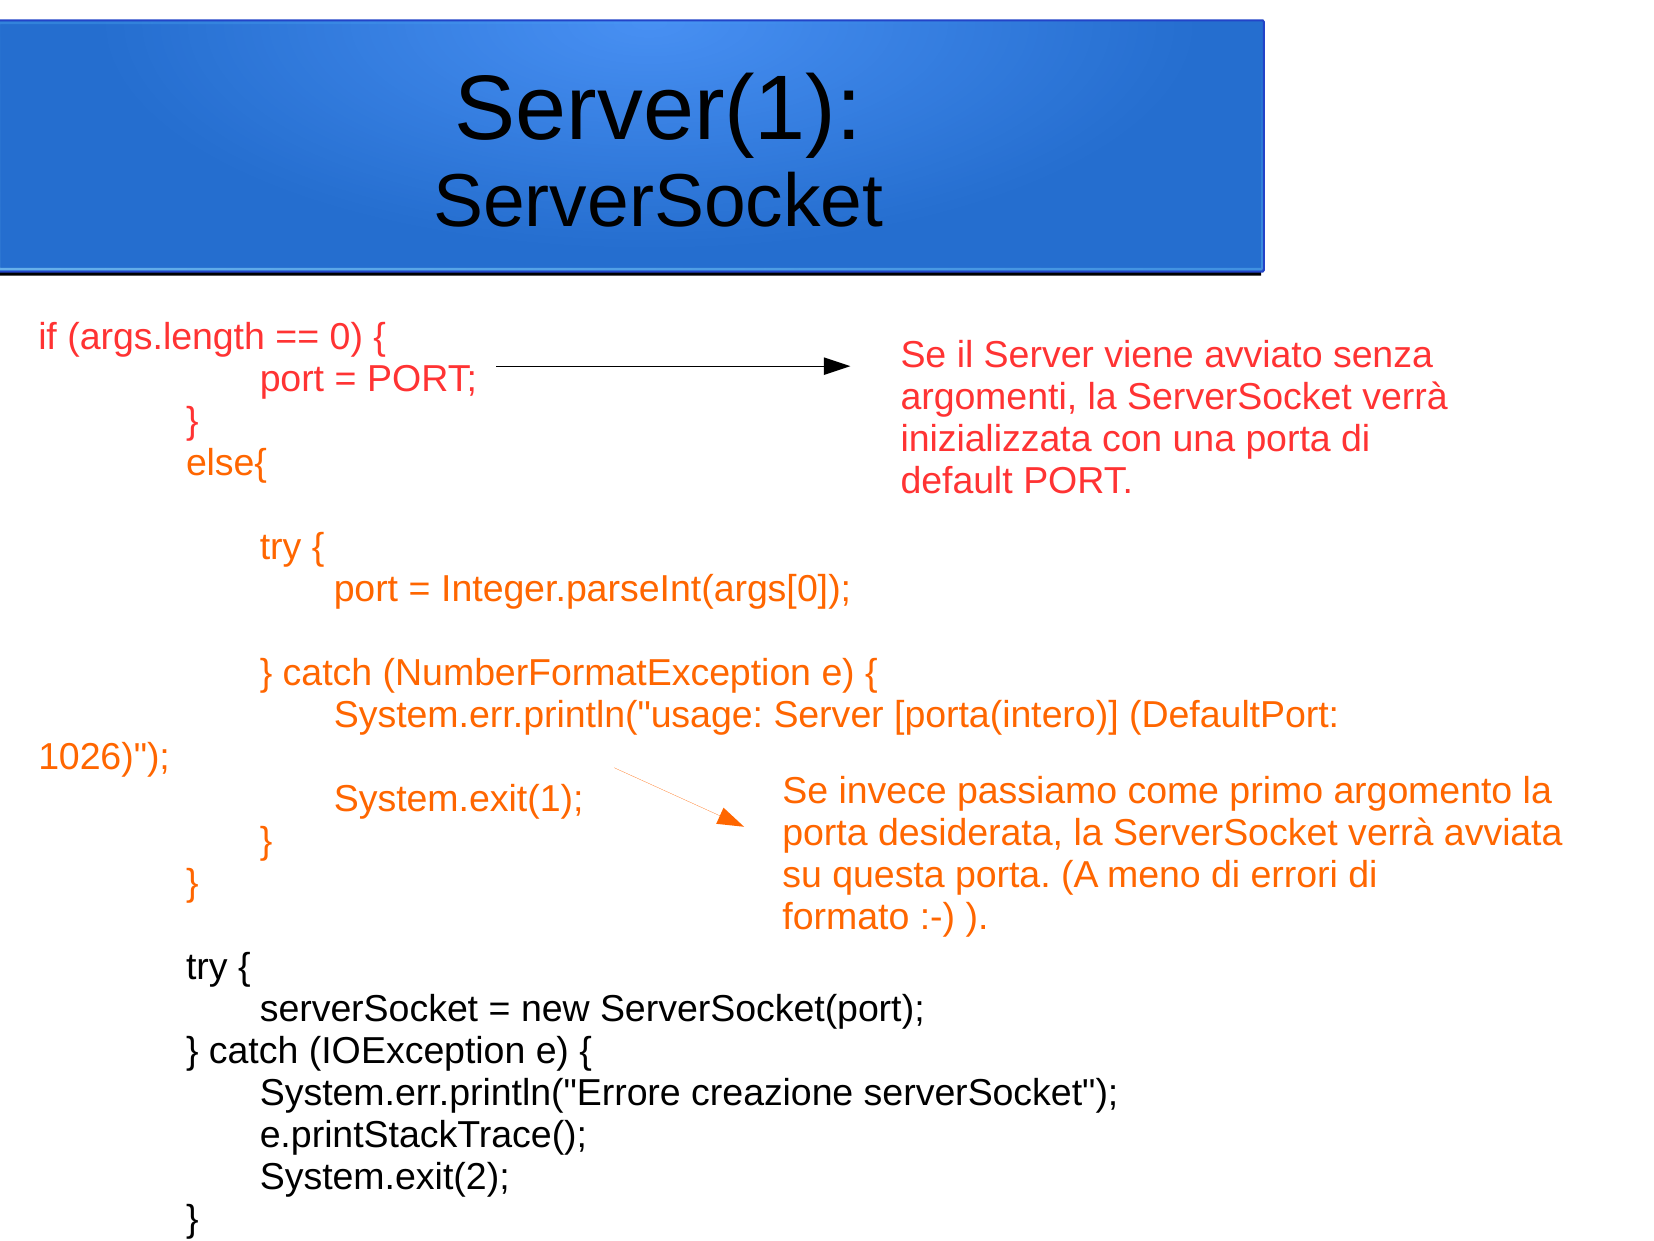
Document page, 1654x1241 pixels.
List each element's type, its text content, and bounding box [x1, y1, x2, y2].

text_box Se il Server viene avviato senza argomenti, la ServerSocket verrà inizializzata con una porta di default PORT. [885, 326, 1477, 510]
title Server(1): ServerSocket [82, 47, 1235, 252]
text_box Se invece passiamo come primo argomento la porta desiderata, la ServerSocket verrà avviata su questa porta. (A meno di errori di formato :-) ). [767, 762, 1607, 945]
text_box if (args.length == 0) { port = PORT; } else{ try { port = Integer.parseInt(args[0]); } catch (NumberFormatException e) { System.err.println("usage: Server [porta(intero)] (DefaultPort: 1026)"); System.exit(1); } } try { serverSocket = new ServerSocket(port); } catch (IOException e) { System.err.println("Errore creazione serverSocket"); e.printStackTrace(); System.exit(2); } [23, 308, 1497, 1205]
